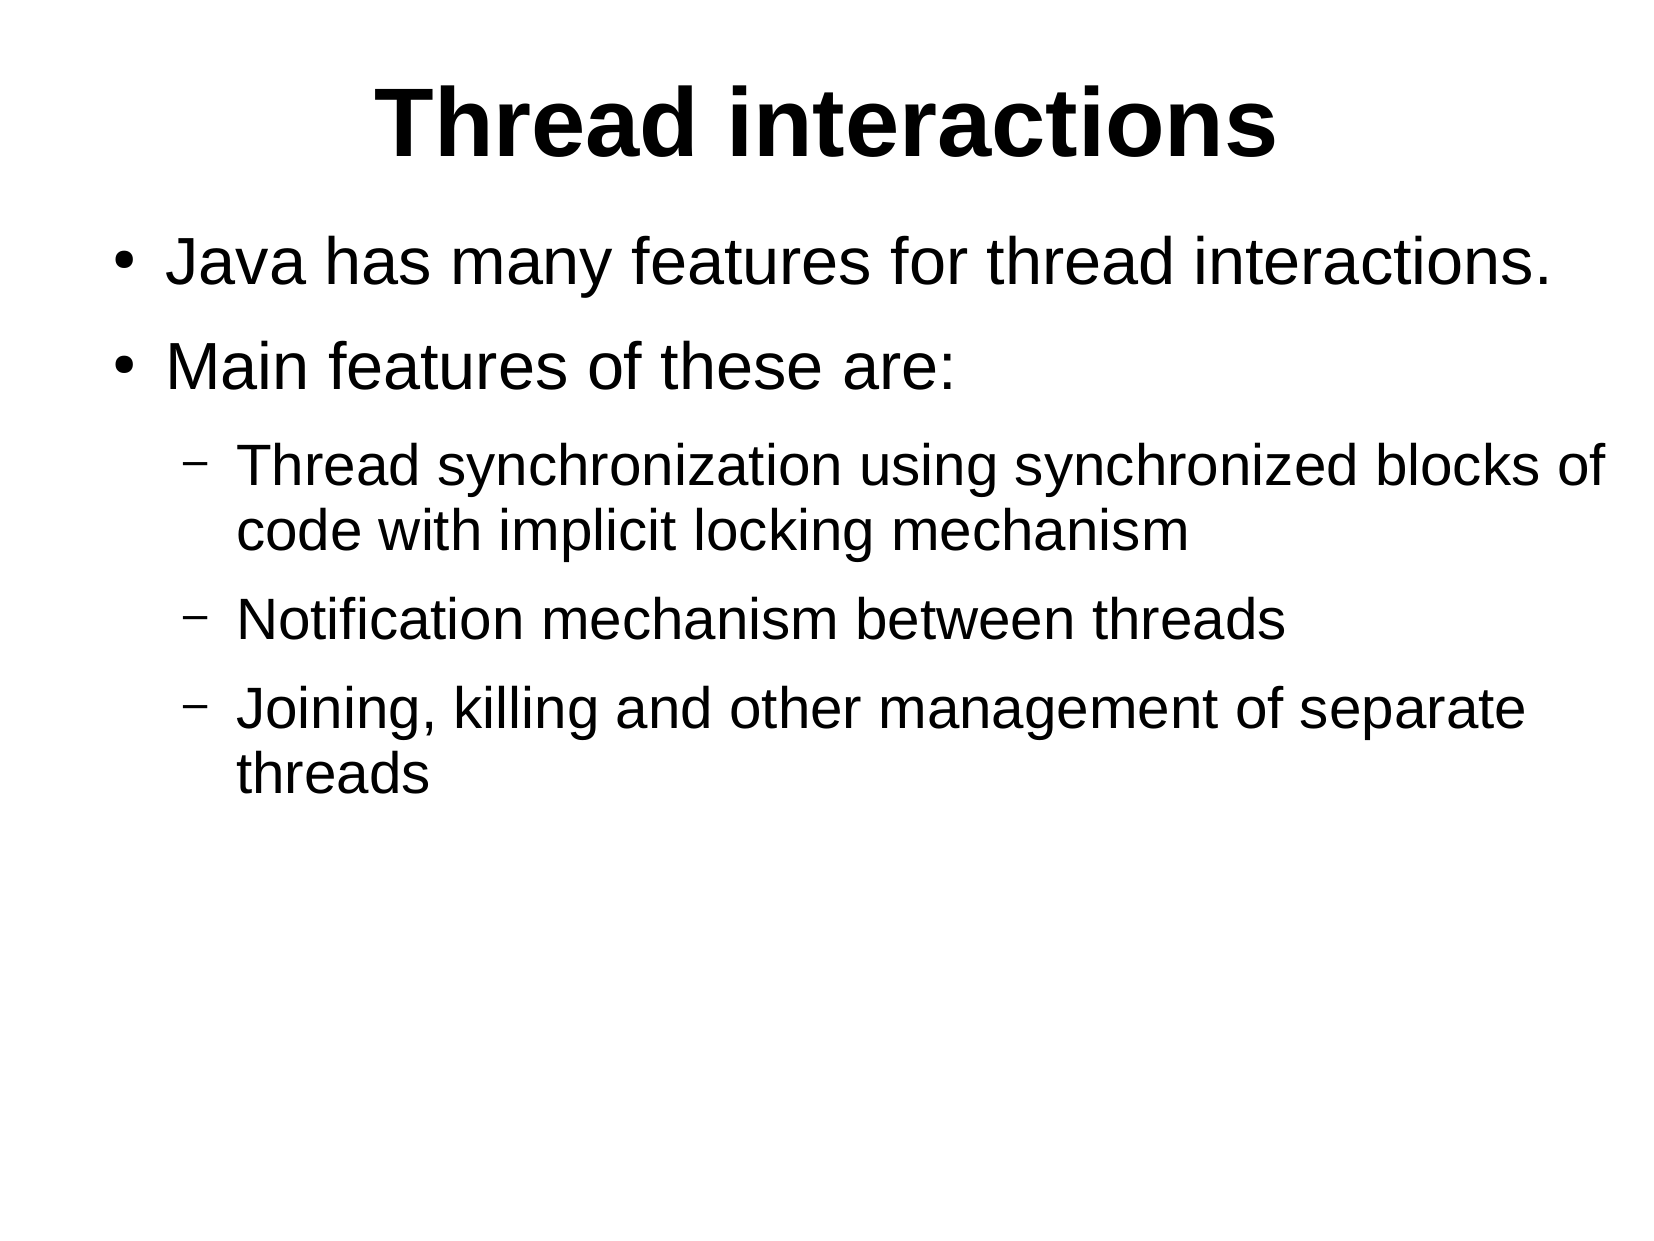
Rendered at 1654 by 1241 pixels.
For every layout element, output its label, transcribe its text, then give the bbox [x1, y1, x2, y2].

list Java has many features for thread interactions. Main features of these are: Thread synchronization using synchronized blocks of code with implicit locking mechanism Notification mechanism between threads Joining, killing and other management of separate threads [94, 224, 1619, 1182]
title Thread interactions [82, 49, 1571, 196]
